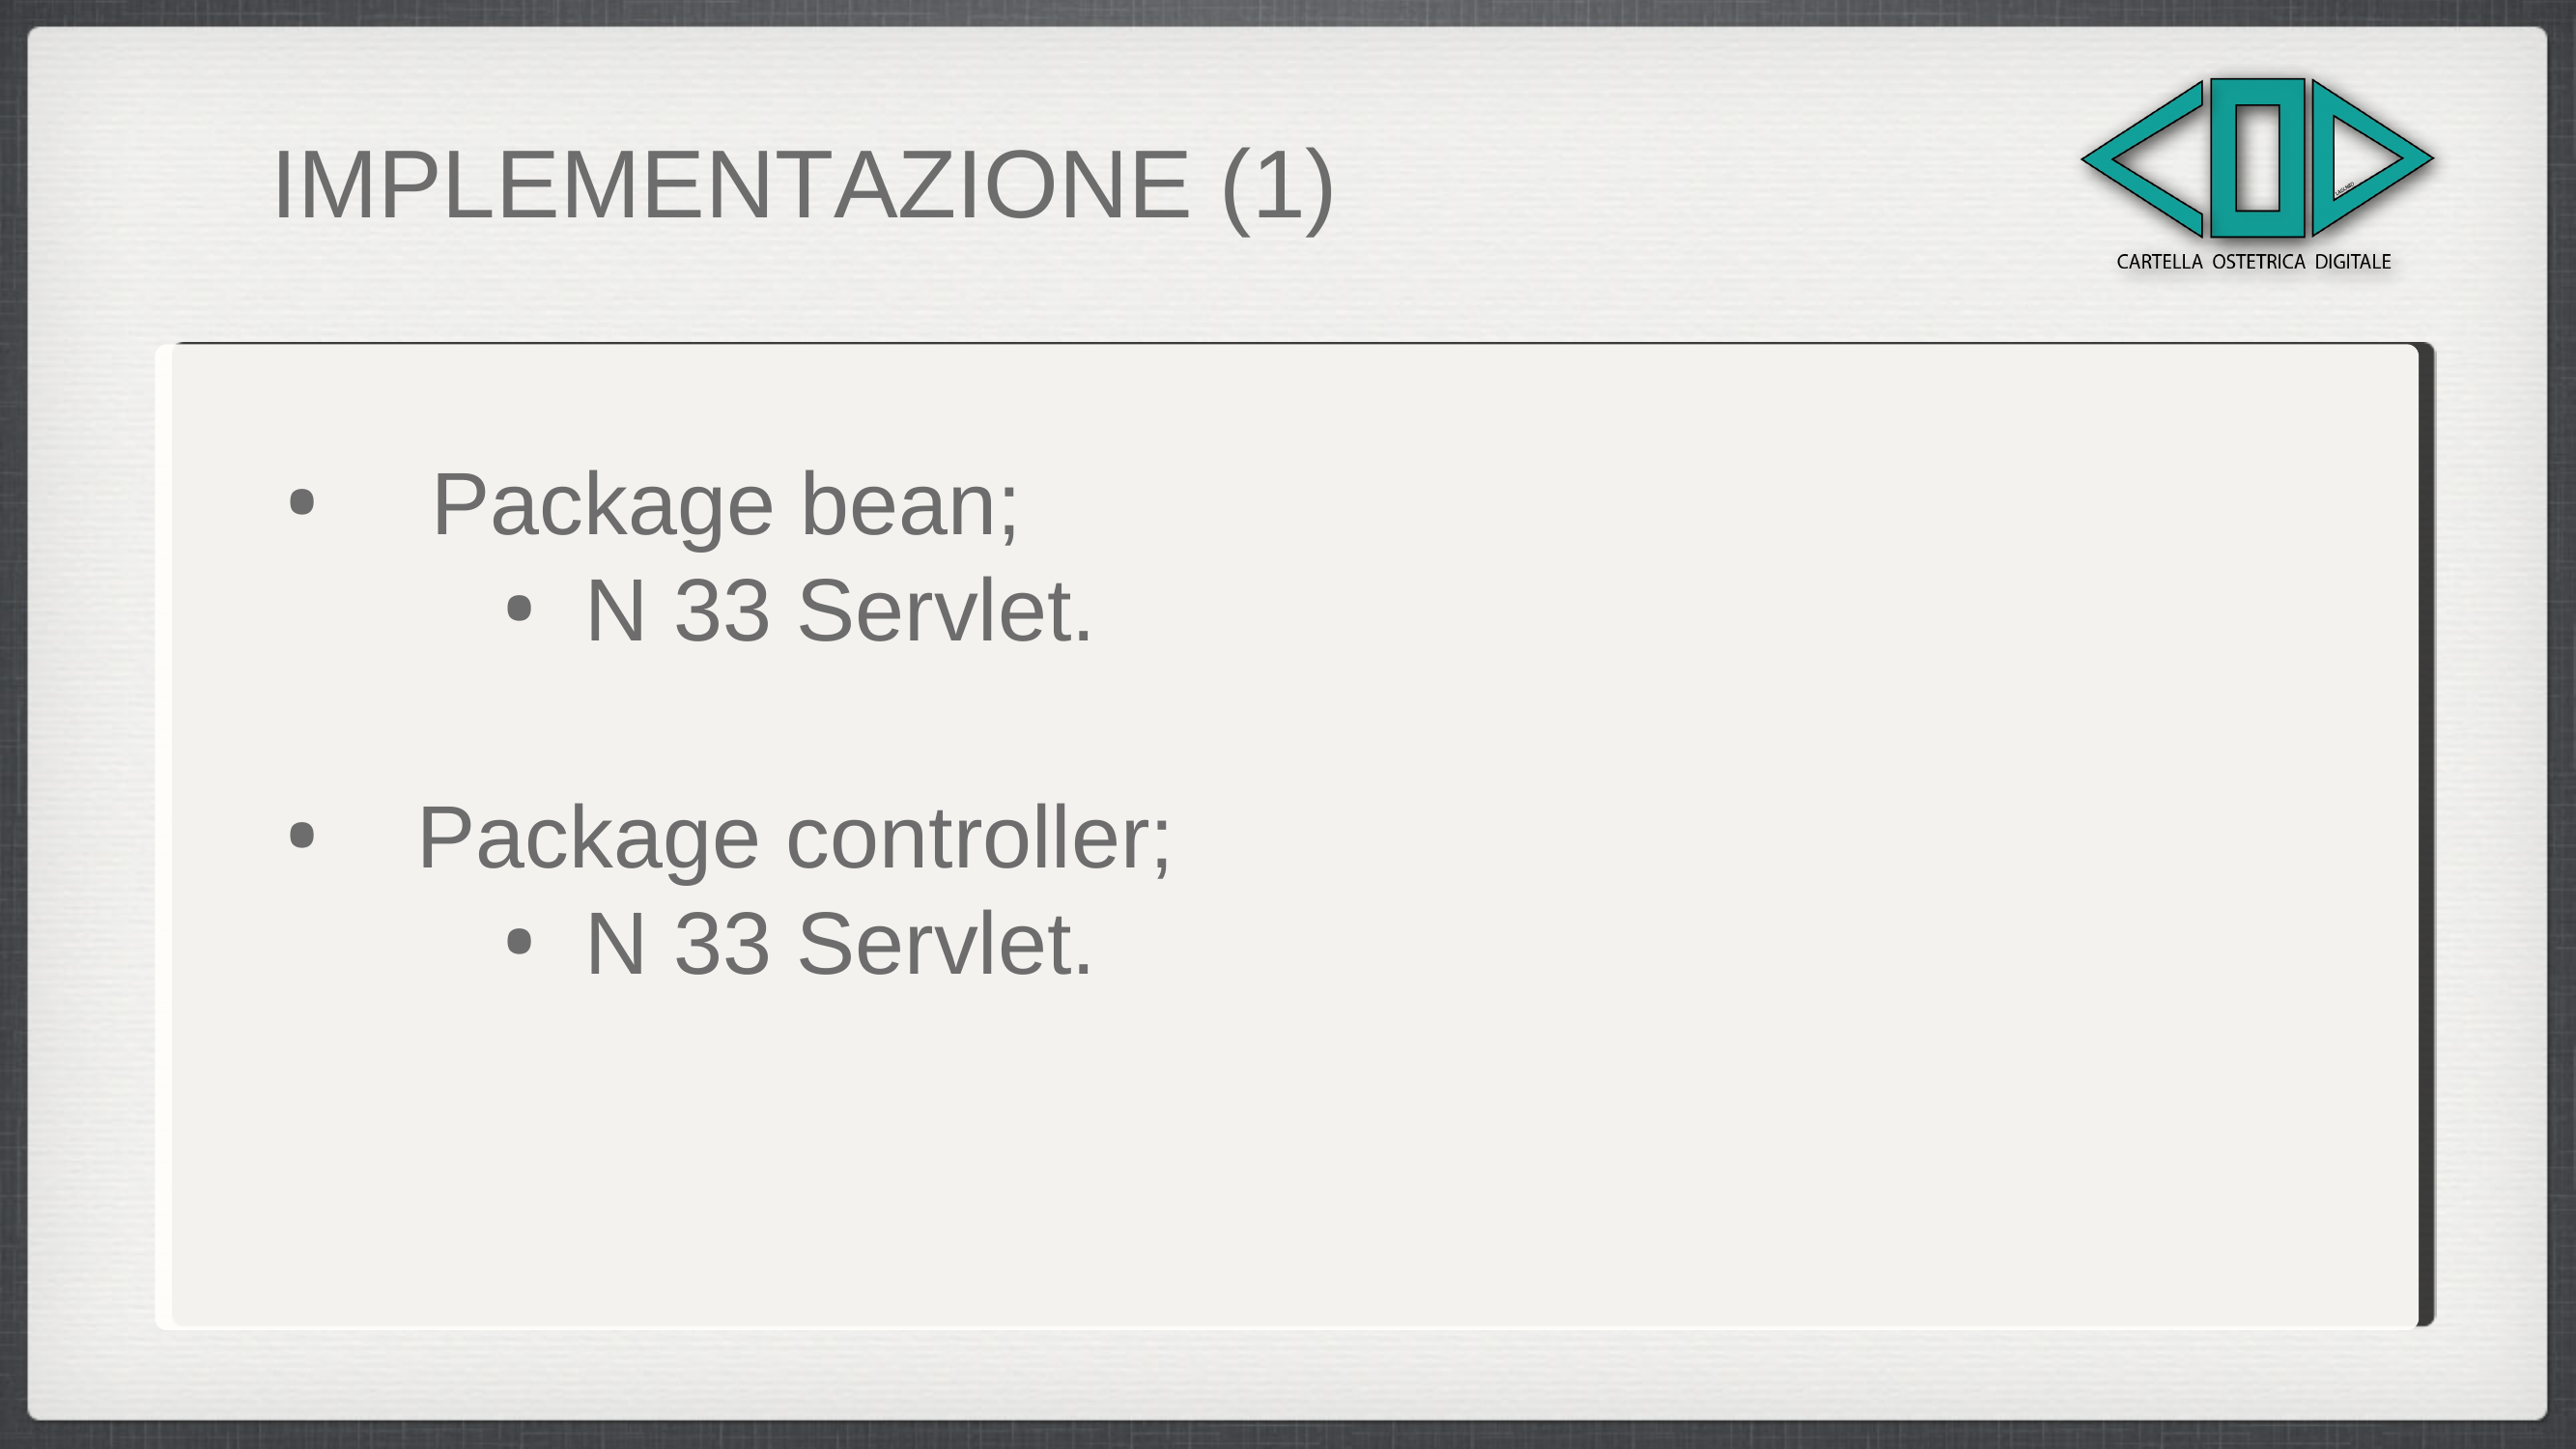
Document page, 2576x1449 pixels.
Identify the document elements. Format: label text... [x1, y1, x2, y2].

text_box IMPLEMENTAZIONE (1) [256, 114, 1968, 244]
text_box Package bean; N 33 Servlet. Package controller; N 33 Servlet. [199, 439, 2396, 1198]
picture [0, 0, 2576, 1449]
